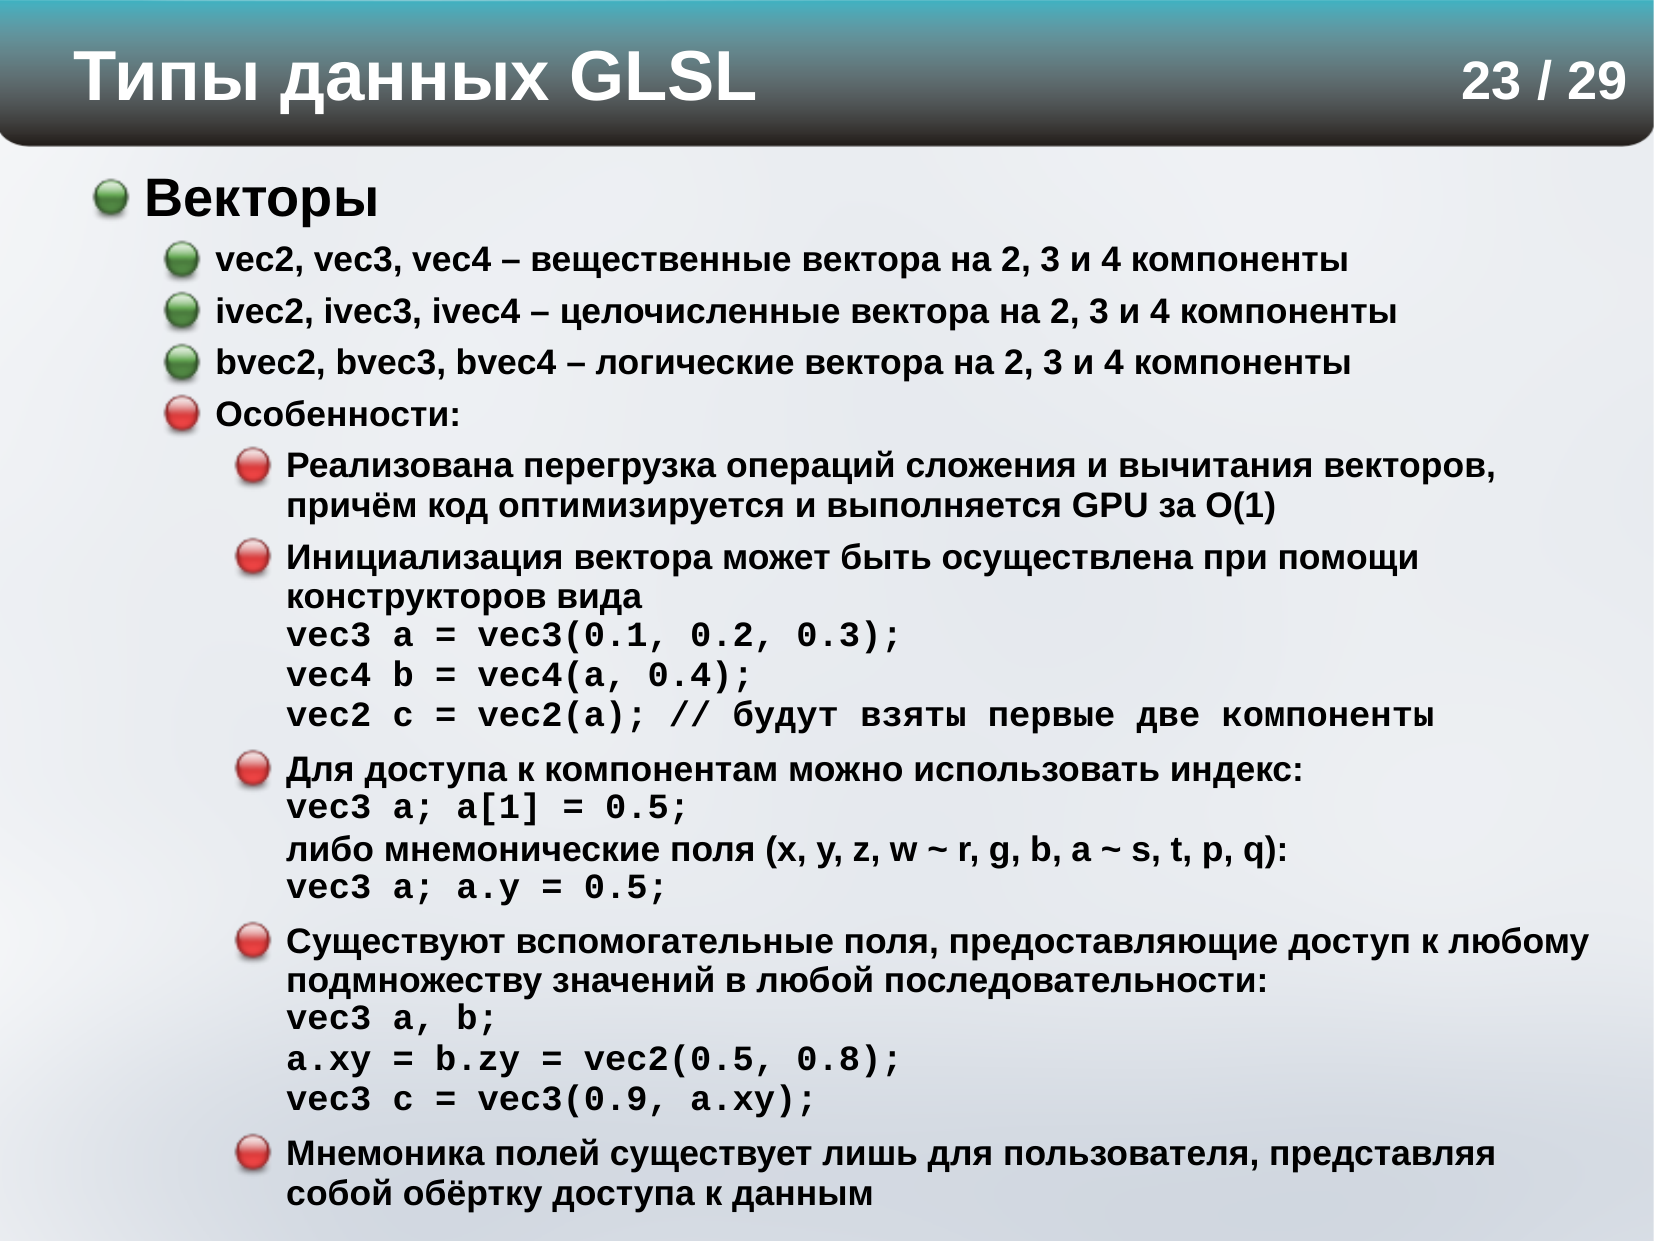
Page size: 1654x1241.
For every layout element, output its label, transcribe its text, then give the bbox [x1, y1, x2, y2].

text_box <номер> / 29 [1446, 42, 1654, 179]
text_box Векторы vec2, vec3, vec4 – вещественные вектора на 2, 3 и 4 компоненты ivec2, ivec3, ivec4 – целочисленные вектора на 2, 3 и 4 компоненты bvec2, bvec3, bvec4 – логические вектора на 2, 3 и 4 компоненты Особенности: Реализована перегрузка операций сложения и вычитания векторов, причём код оптимизируется и выполняется GPU за О(1) Инициализация вектора может быть осуществлена при помощи конструкторов вида vec3 a = vec3(0.1, 0.2, 0.3); vec4 b = vec4(a, 0.4); vec2 c = vec2(a); // будут взяты первые две компоненты Для доступа к компонентам можно использовать индекс: vec3 a; a[1] = 0.5; либо мнемонические поля (x, y, z, w ~ r, g, b, a ~ s, t, p, q): vec3 a; a.y = 0.5; Существуют вспомогательные поля, предоставляющие доступ к любому подмножеству значений в любой последовательности: vec3 a, b; a.xy = b.zy = vec2(0.5, 0.8); vec3 c = vec3(0.9, a.xy); Мнемоника полей существует лишь для пользователя, представляя собой обёртку доступа к данным [70, 159, 1625, 1220]
picture [0, 0, 1654, 1241]
text_box Типы данных GLSL [59, 29, 1418, 124]
